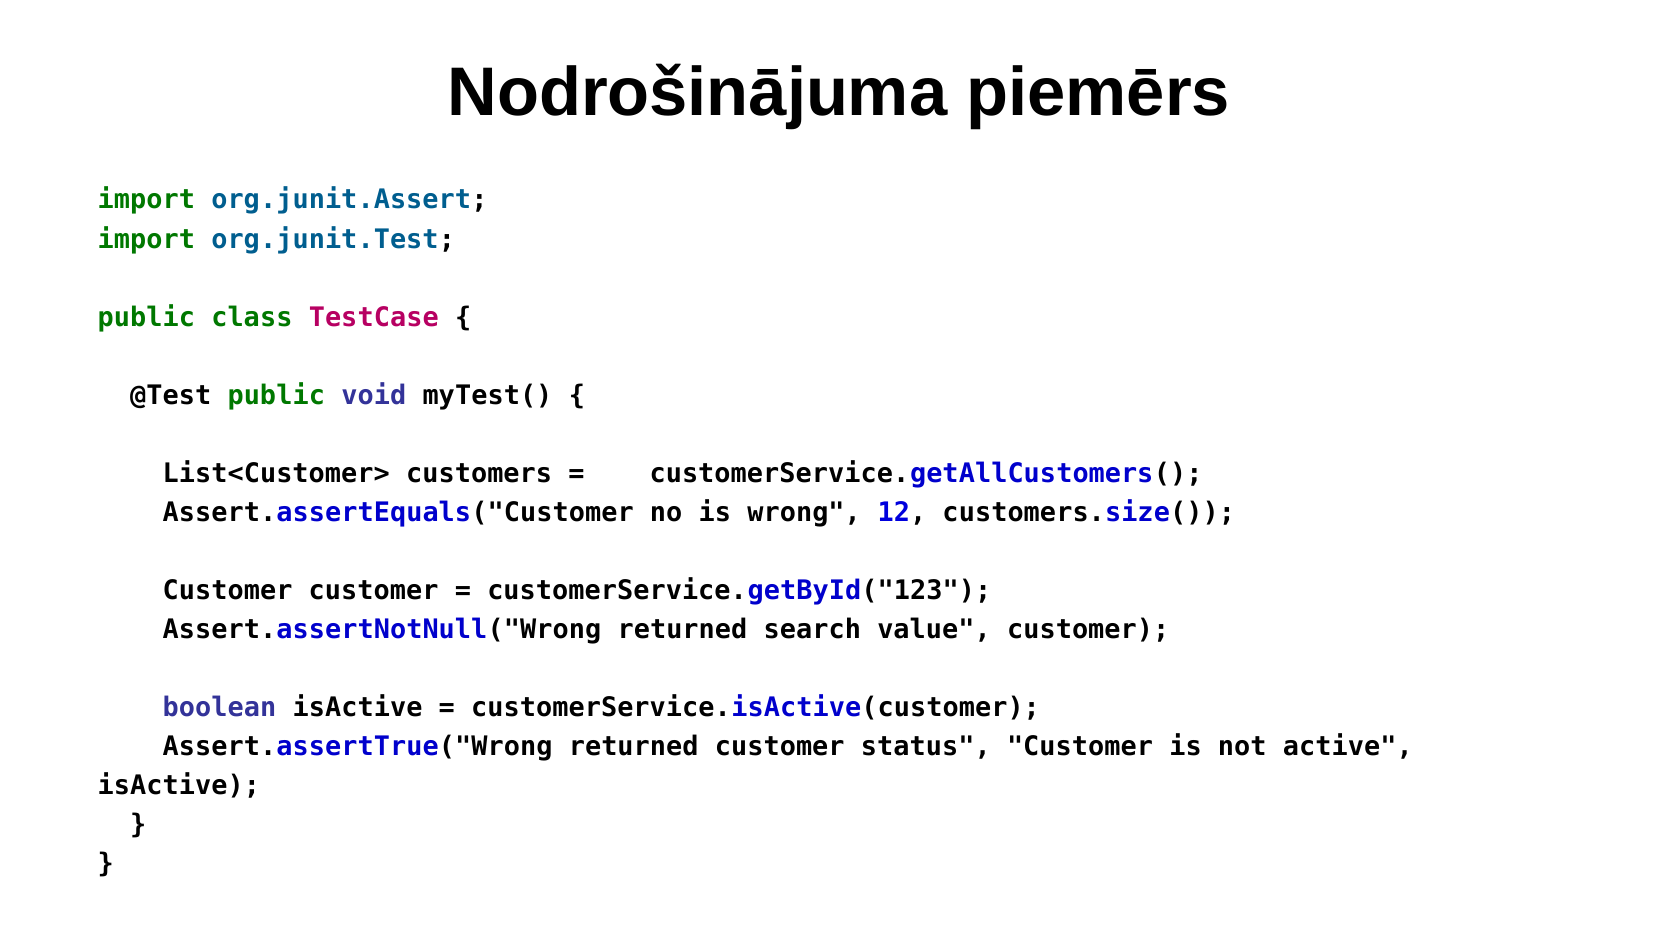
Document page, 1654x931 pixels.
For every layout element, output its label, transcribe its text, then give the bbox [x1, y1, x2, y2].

list import org.junit.Assert; import org.junit.Test; public class TestCase { @Test public void myTest() { List<Customer> customers = customerService.getAllCustomers(); Assert.assertEquals("Customer no is wrong", 12, customers.size()); Customer customer = customerService.getById("123"); Assert.assertNotNull("Wrong returned search value", customer); boolean isActive = customerService.isActive(customer); Assert.assertTrue("Wrong returned customer status", "Customer is not active", isActive); } } [82, 168, 1538, 889]
title Nodrošinājuma piemērs [82, 37, 1571, 147]
